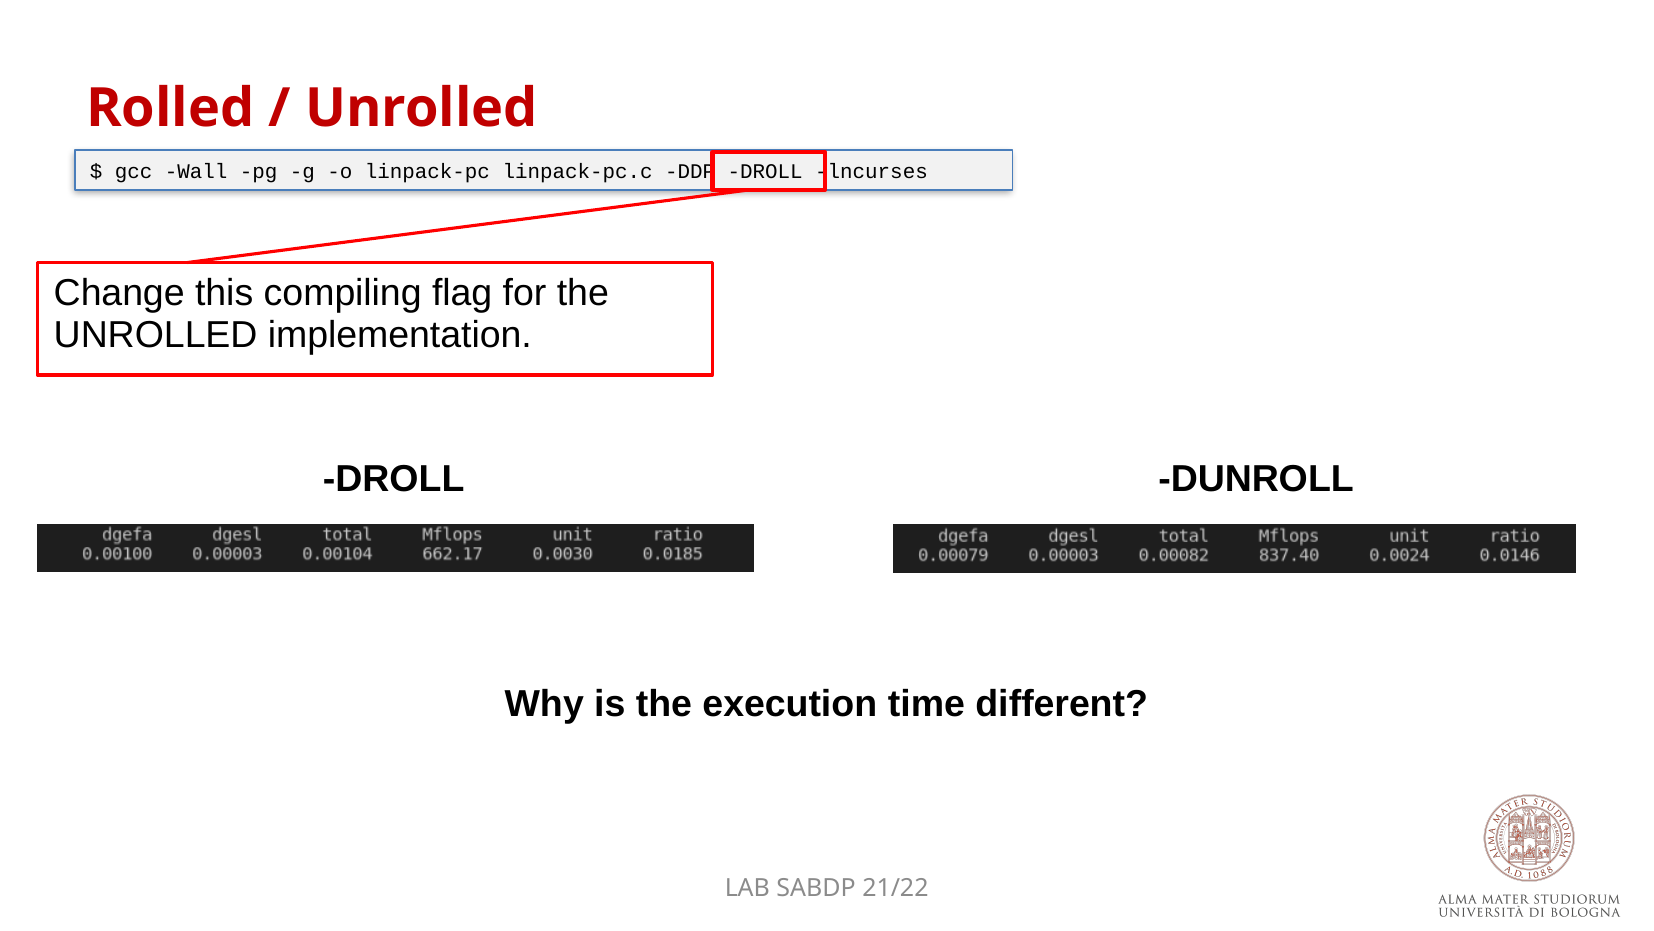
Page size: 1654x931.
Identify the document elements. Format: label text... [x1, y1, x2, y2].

picture [37, 524, 754, 572]
text_box Change this compiling flag for the UNROLLED implementation. [37, 262, 713, 376]
text_box LAB SABDP 21/22 [547, 862, 1106, 912]
text_box $ gcc -Wall -pg -g -o linpack-pc linpack-pc.c -DDP -DROLL -lncurses [715, 154, 823, 188]
picture [1410, 777, 1648, 931]
text_box Why is the execution time different? [451, 675, 1202, 732]
text_box -DROLL [150, 450, 638, 507]
picture [893, 524, 1576, 573]
text_box $ gcc -Wall -pg -g -o linpack-pc linpack-pc.c -DDP -DROLL -lncurses [827, 150, 1013, 190]
title Rolled / Unrolled [71, 64, 1595, 143]
text_box $ gcc -Wall -pg -g -o linpack-pc linpack-pc.c -DDP -DROLL -lncurses [74, 150, 710, 190]
text_box -DUNROLL [1012, 450, 1501, 507]
